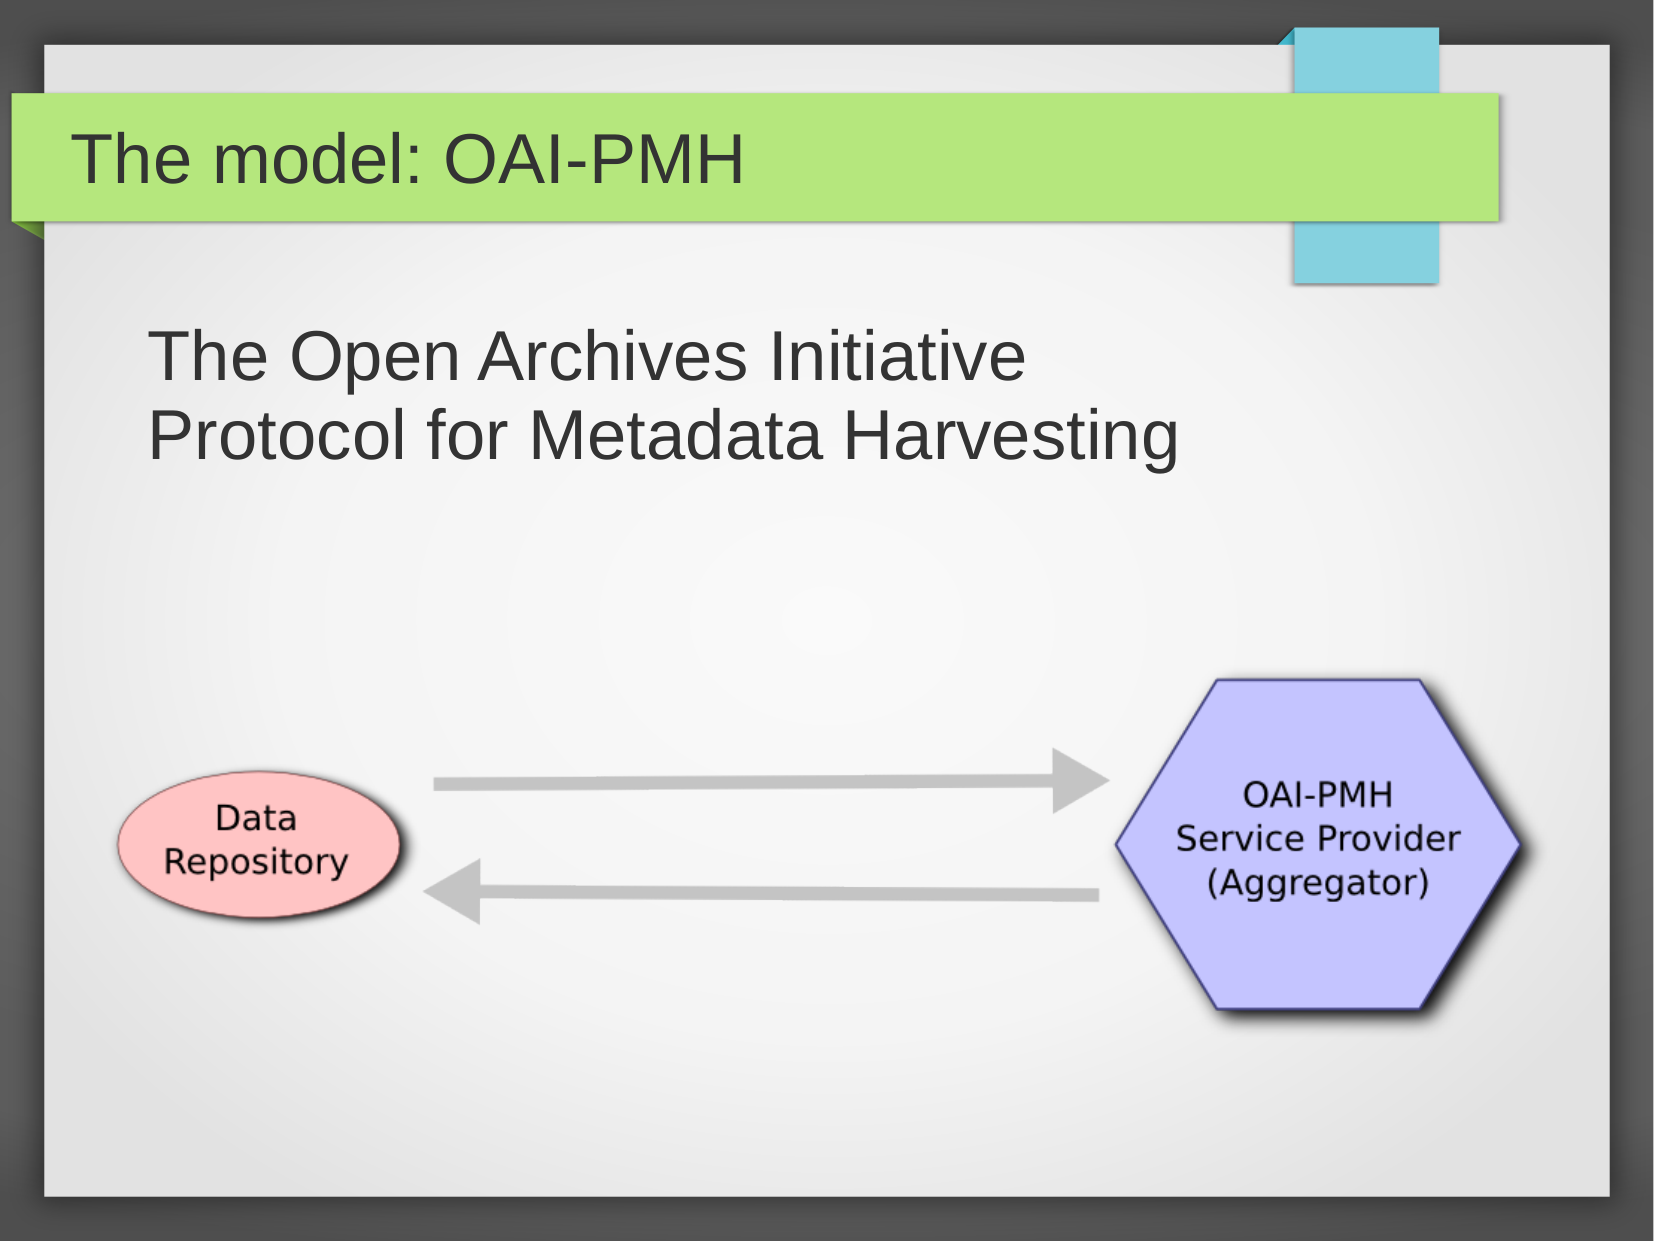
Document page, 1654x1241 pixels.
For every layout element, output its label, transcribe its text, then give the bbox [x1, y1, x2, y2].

picture [0, 0, 1654, 1241]
title The model: OAI-PMH [70, 106, 1229, 213]
title The Open Archives Initiative Protocol for Metadata Harvesting [147, 316, 1306, 475]
